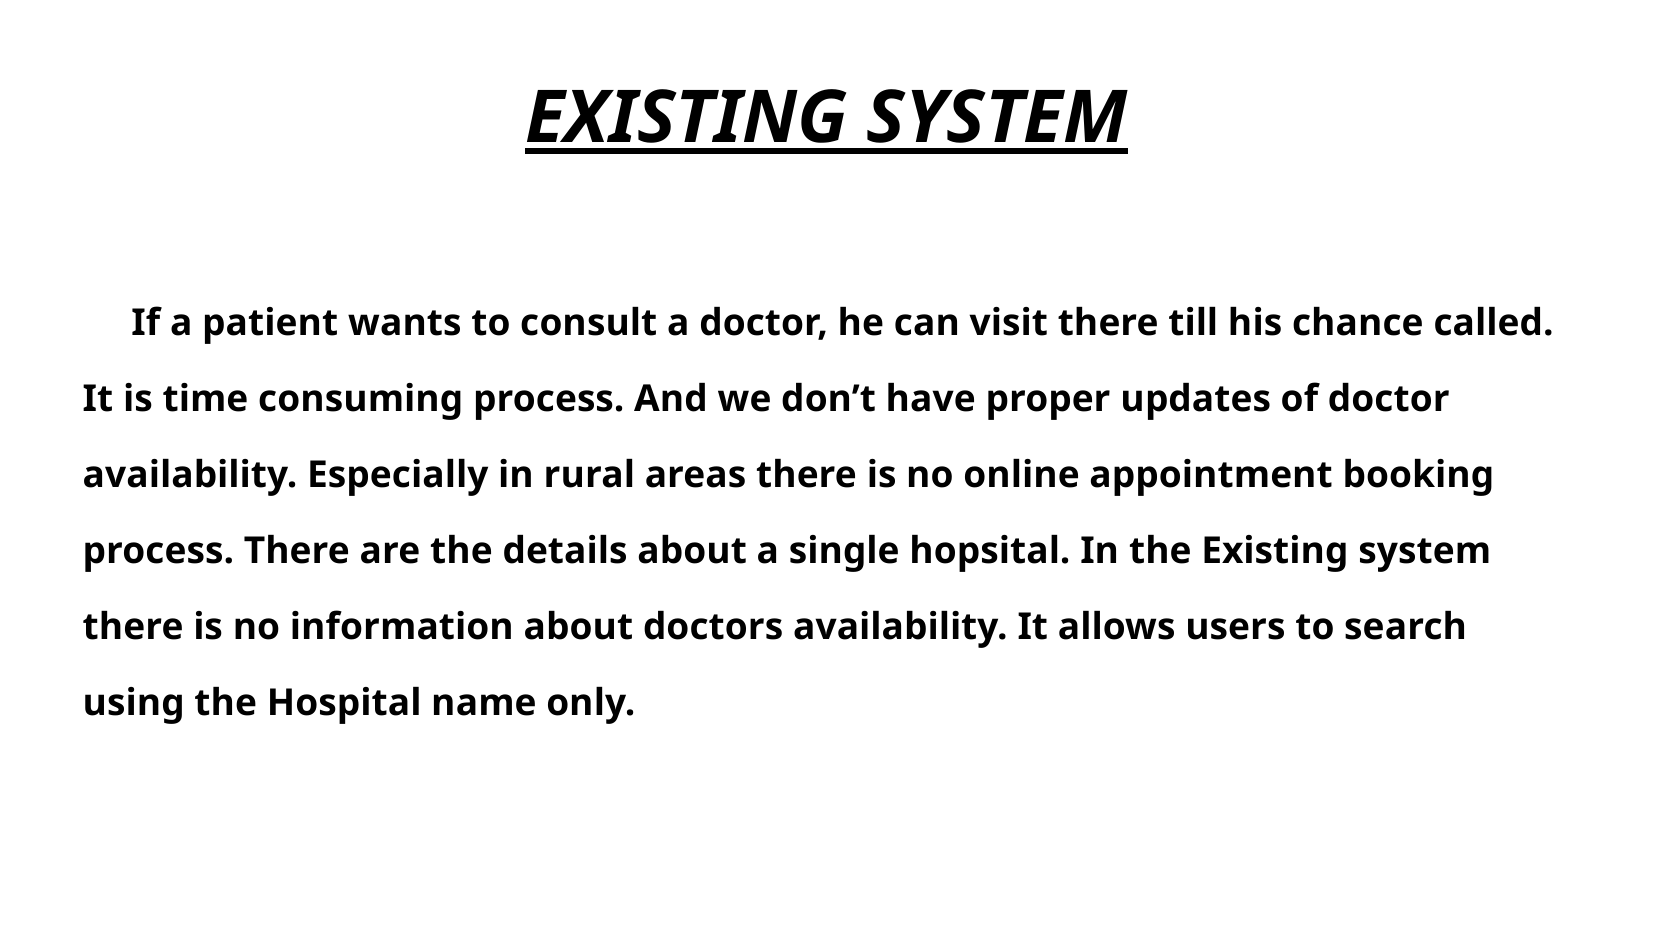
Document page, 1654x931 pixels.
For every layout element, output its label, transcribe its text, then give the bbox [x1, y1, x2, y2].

title EXISTING SYSTEM [82, 37, 1571, 192]
list If a patient wants to consult a doctor, he can visit there till his chance called. It is time consuming process. And we don’t have proper updates of doctor availability. Especially in rural areas there is no online appointment booking process. There are the details about a single hopsital. In the Existing system there is no information about doctors availability. It allows users to search using the Hospital name only. [82, 192, 1571, 733]
